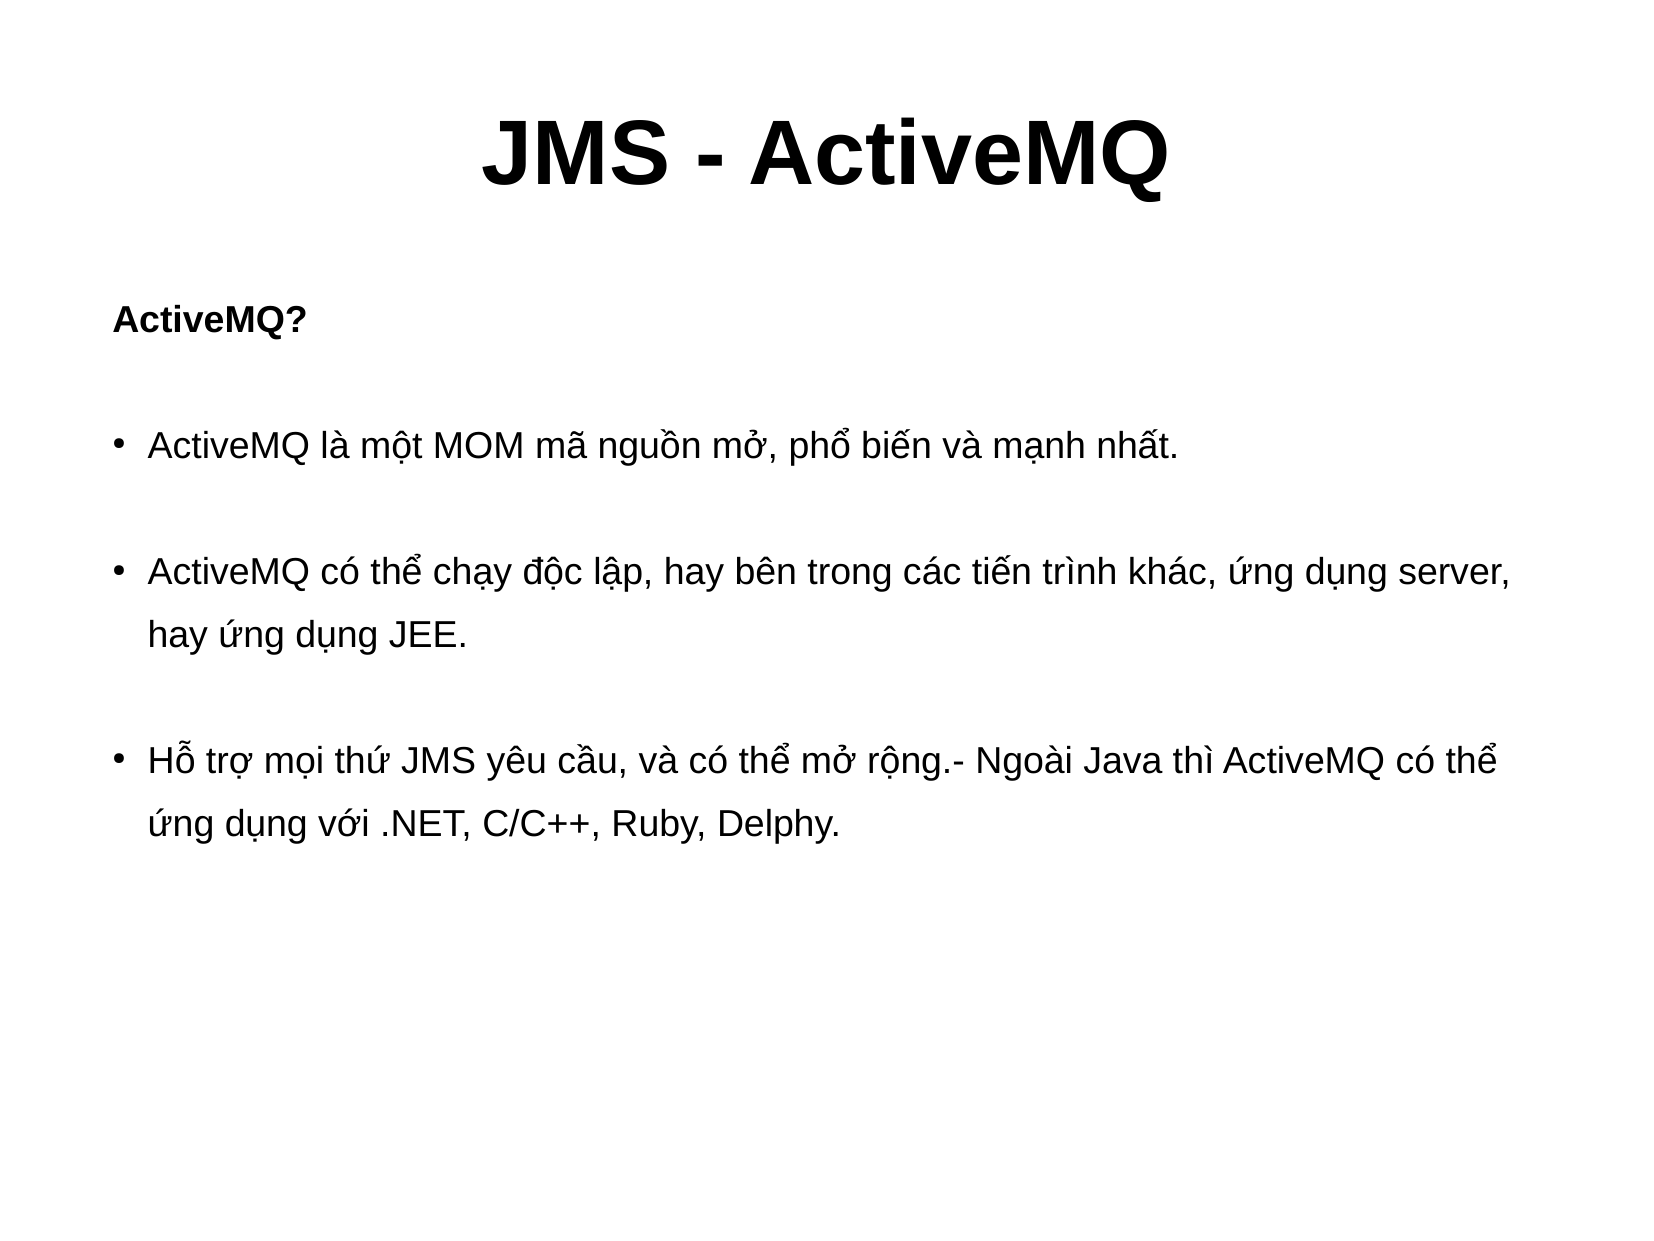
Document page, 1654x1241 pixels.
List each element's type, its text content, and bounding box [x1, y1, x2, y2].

title JMS - ActiveMQ [82, 49, 1571, 257]
text_box ActiveMQ? ActiveMQ là một MOM mã nguồn mở, phổ biến và mạnh nhất. ActiveMQ có thể chạy độc lập, hay bên trong các tiến trình khác, ứng dụng server, hay ứng dụng JEE. Hỗ trợ mọi thứ JMS yêu cầu, và có thể mở rộng.- Ngoài Java thì ActiveMQ có thể ứng dụng với .NET, C/C++, Ruby, Delphy. [97, 270, 1576, 991]
